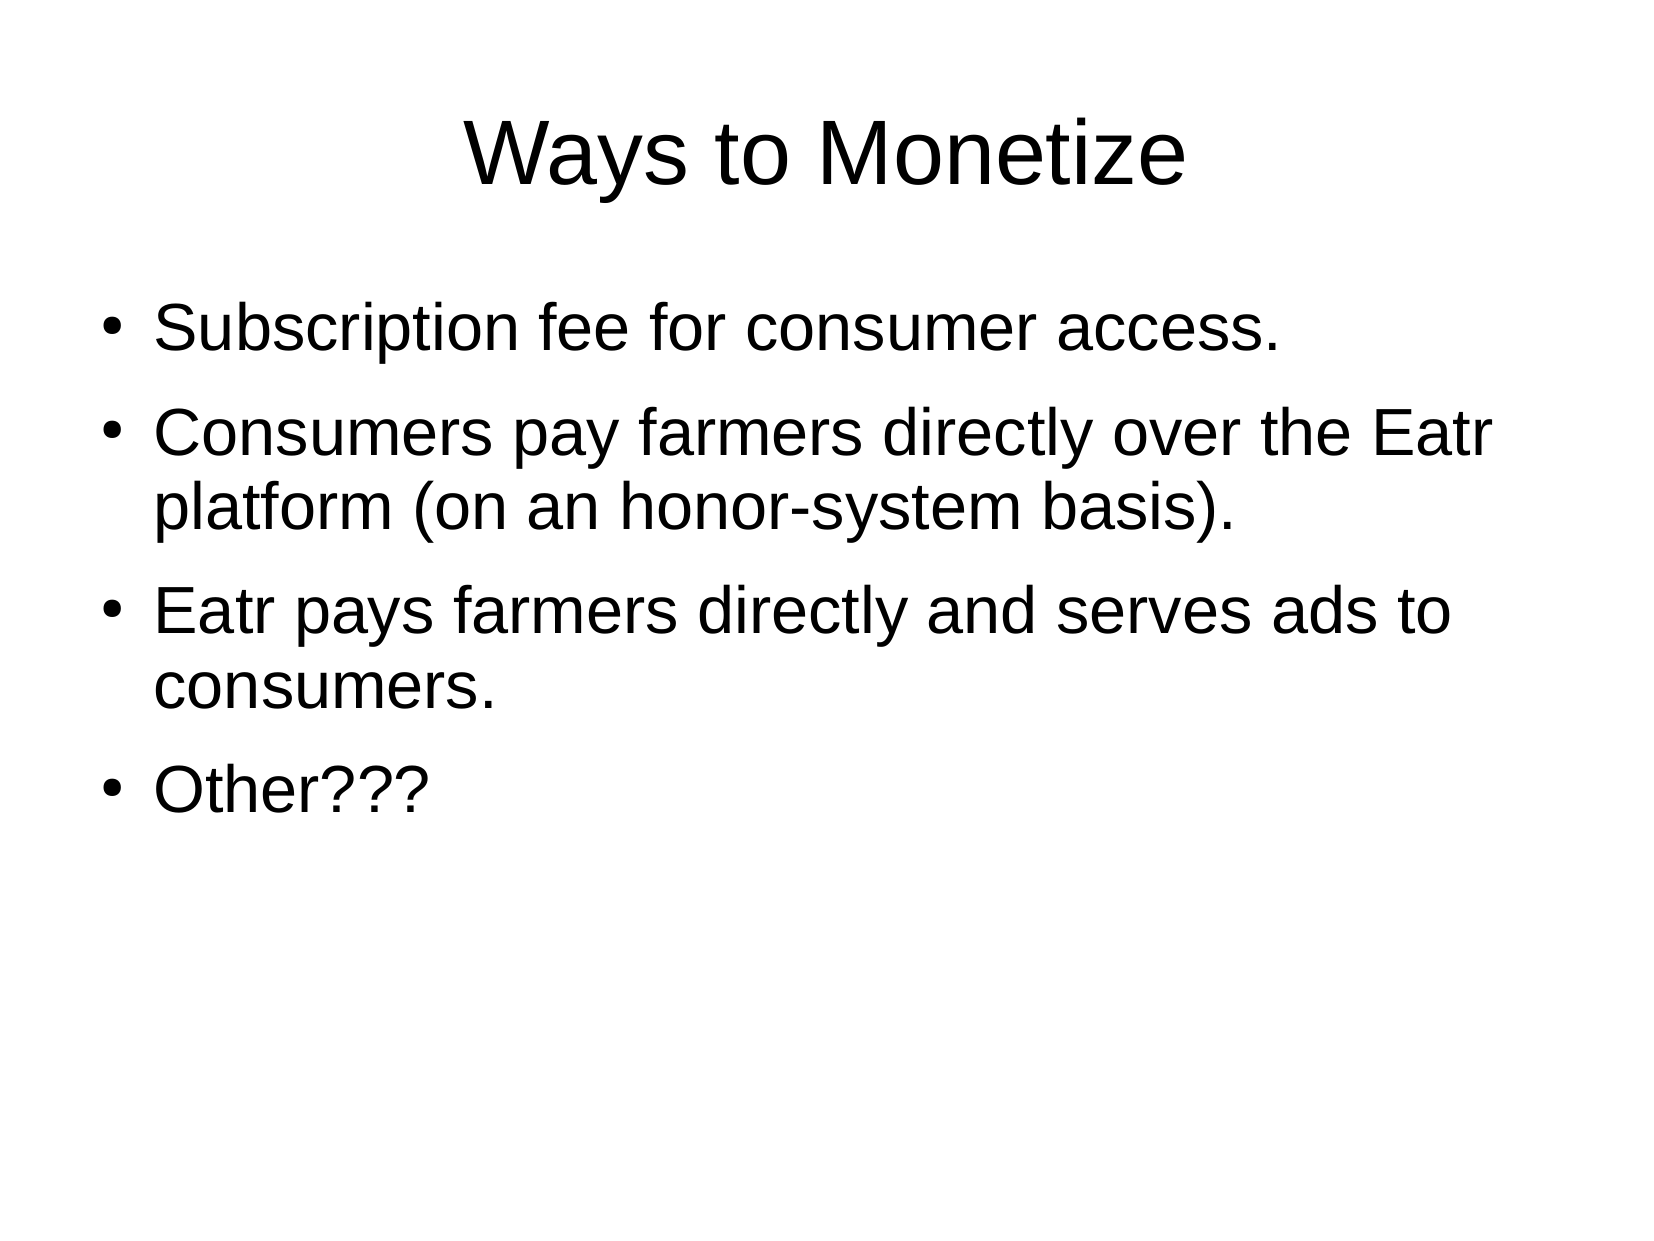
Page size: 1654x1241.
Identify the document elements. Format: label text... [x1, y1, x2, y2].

title Ways to Monetize [82, 49, 1571, 257]
list Subscription fee for consumer access. Consumers pay farmers directly over the Eatr platform (on an honor-system basis). Eatr pays farmers directly and serves ads to consumers. Other??? [82, 290, 1571, 1109]
